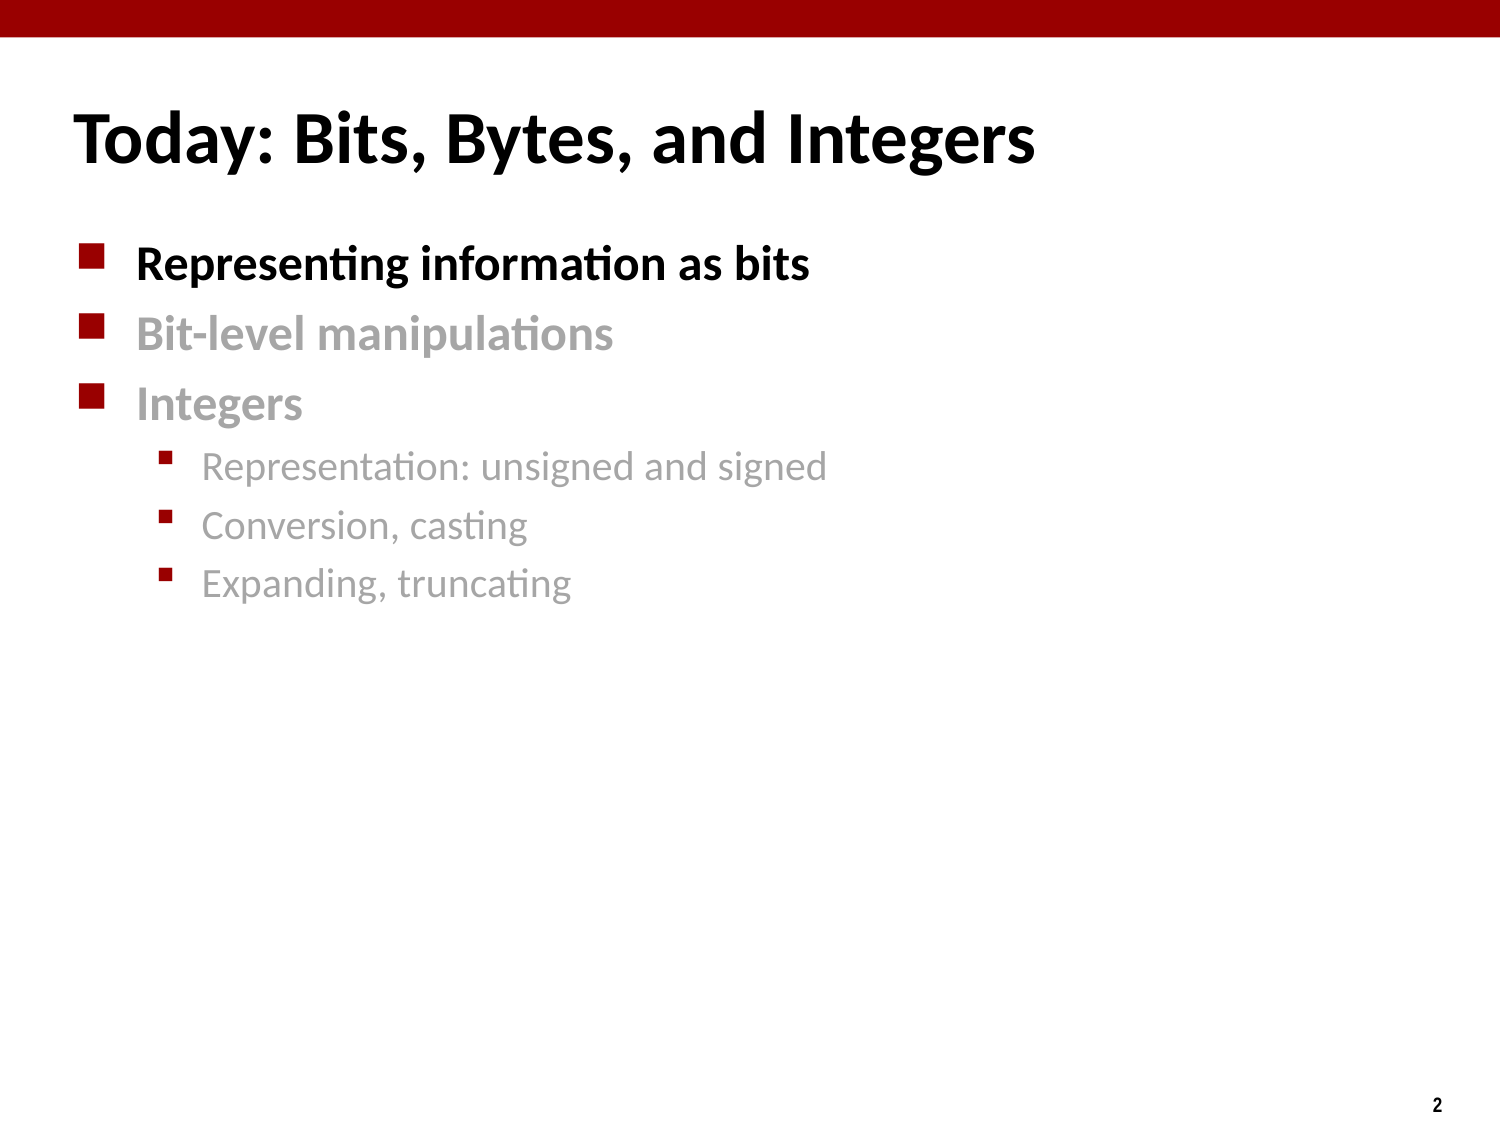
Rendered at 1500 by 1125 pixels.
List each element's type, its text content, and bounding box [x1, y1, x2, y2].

text_box Representing information as bits Bit-level manipulations Integers Representation: unsigned and signed Conversion, casting Expanding, truncating [65, 223, 1361, 1039]
text_box Today: Bits, Bytes, and Integers [58, 71, 1304, 197]
